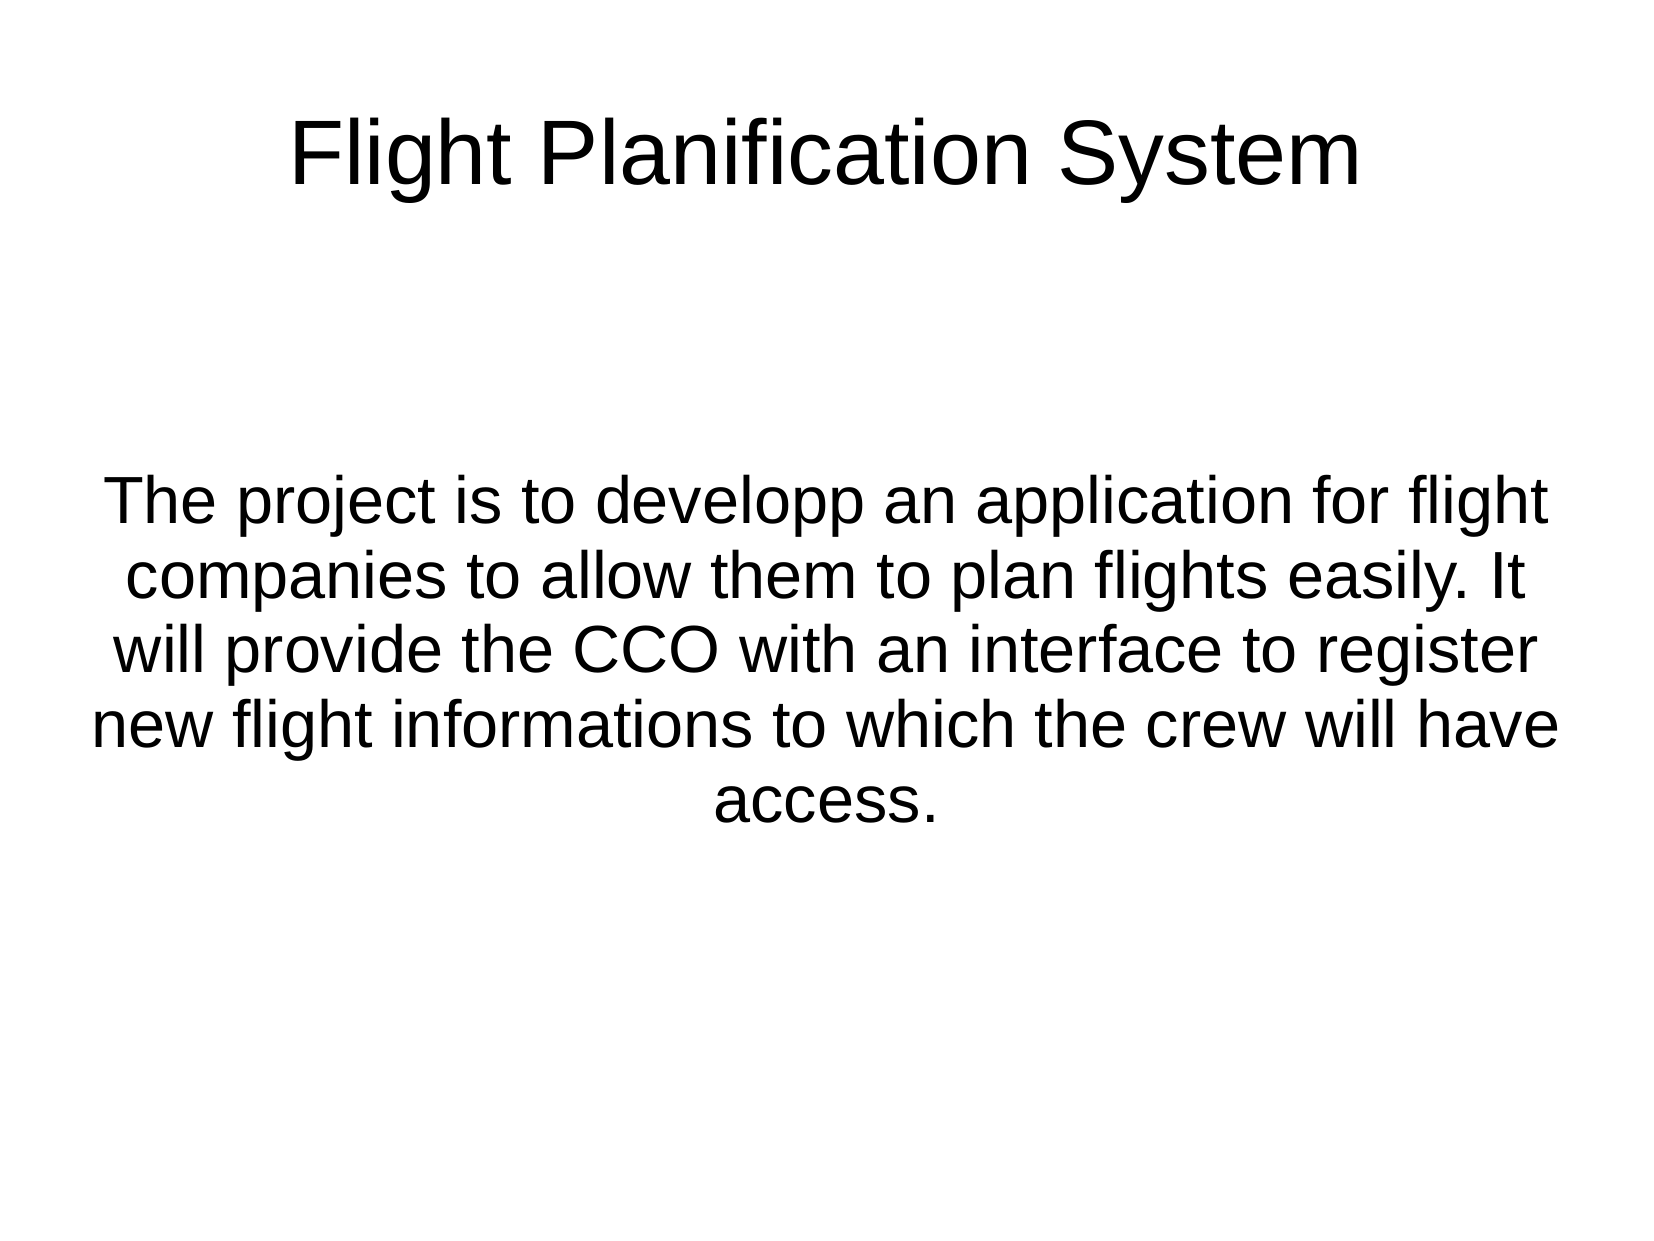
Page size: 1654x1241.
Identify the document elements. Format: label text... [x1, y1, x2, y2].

title Flight Planification System [82, 49, 1571, 257]
subtitle The project is to developp an application for flight companies to allow them to plan flights easily. It will provide the CCO with an interface to register new flight informations to which the crew will have access. [82, 290, 1571, 1010]
